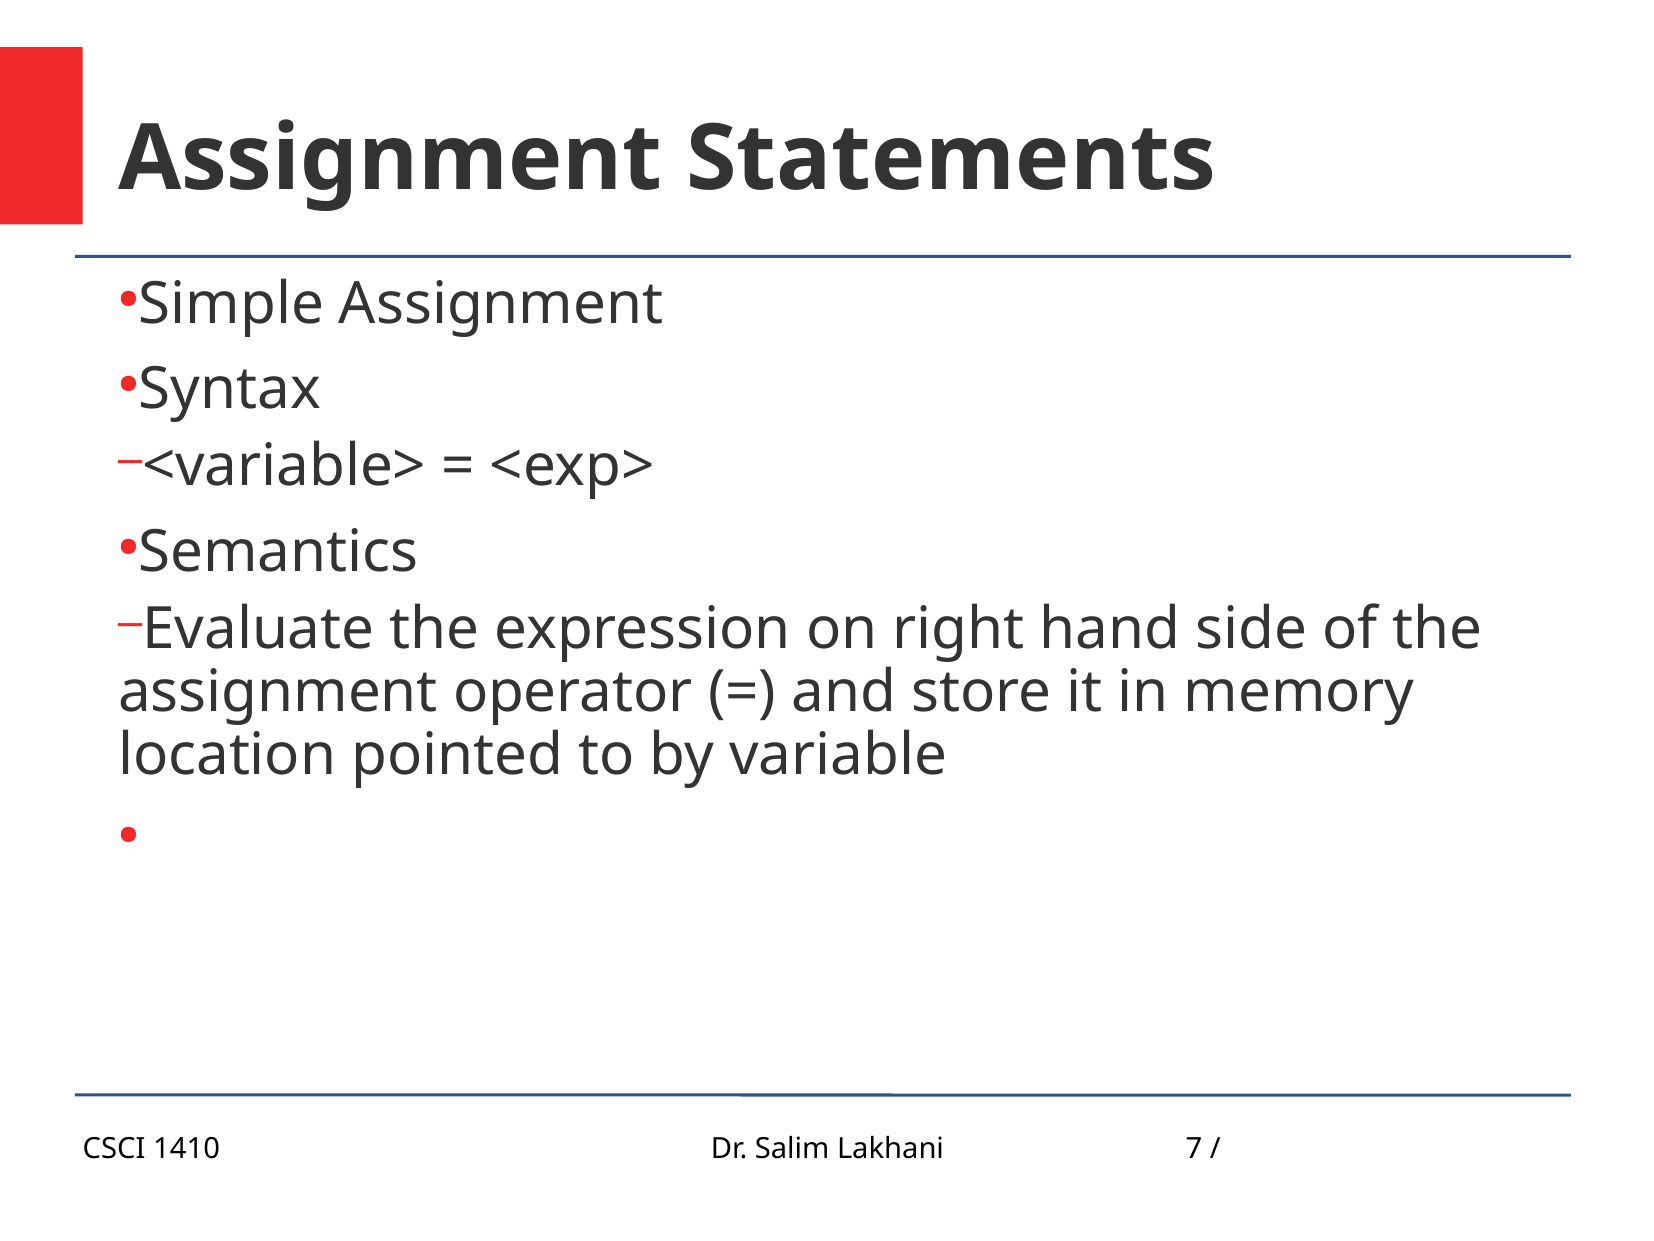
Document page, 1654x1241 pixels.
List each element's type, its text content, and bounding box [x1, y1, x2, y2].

list Simple Assignment Syntax <variable> = <exp> Semantics Evaluate the expression on right hand side of the assignment operator (=) and store it in memory location pointed to by variable [118, 265, 1536, 1081]
text_box / [1185, 1129, 1571, 1216]
text_box Dr. Salim Lakhani [565, 1129, 1090, 1216]
text_box CSCI 1410 [82, 1129, 468, 1216]
title Assignment Statements [118, 49, 1571, 257]
